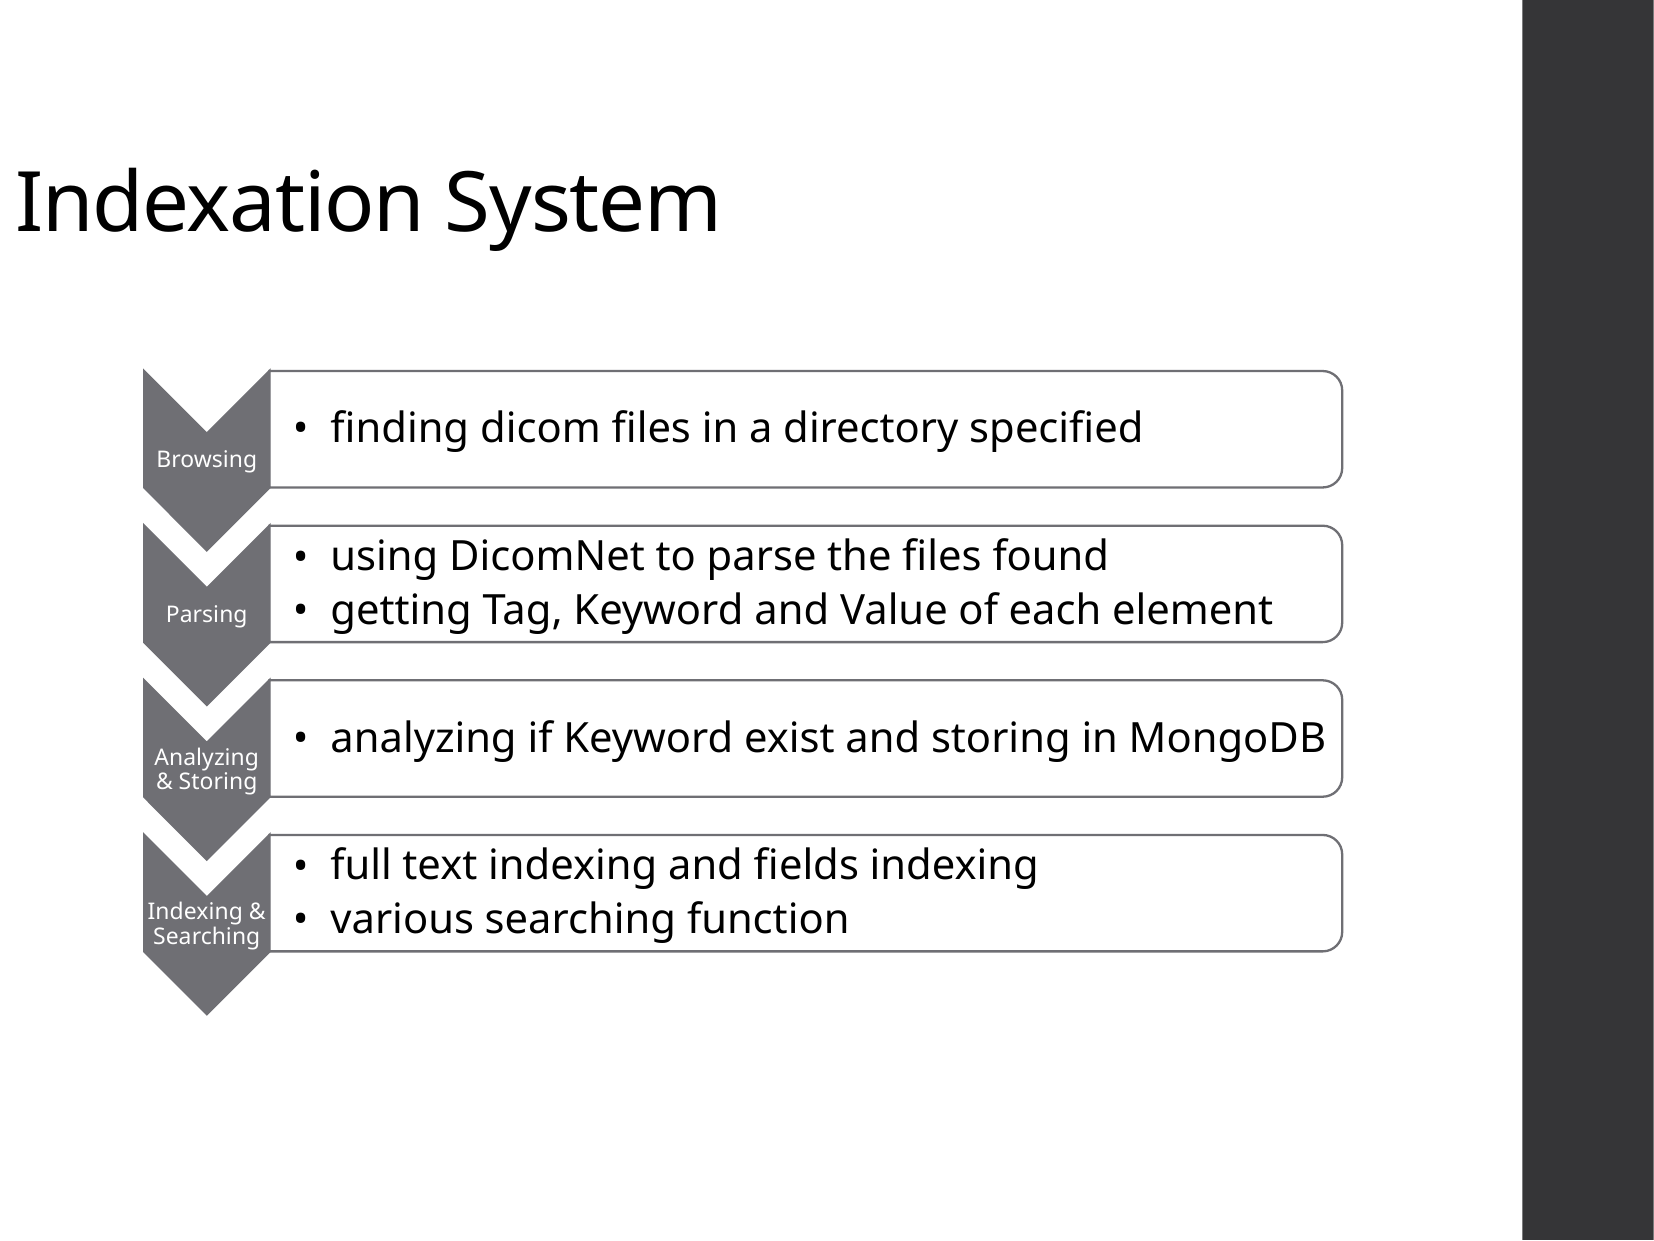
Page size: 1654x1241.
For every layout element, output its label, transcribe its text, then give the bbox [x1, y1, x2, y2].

text_box Indexing & Searching [144, 834, 269, 1015]
text_box analyzing if Keyword exist and storing in MongoDB [269, 680, 1343, 797]
text_box Parsing [144, 525, 269, 705]
text_box full text indexing and fields indexing various searching function [269, 834, 1343, 952]
title Indexation System [0, 141, 1489, 257]
text_box using DicomNet to parse the files found getting Tag, Keyword and Value of each element [269, 525, 1343, 643]
text_box Analyzing & Storing [144, 680, 270, 860]
text_box finding dicom files in a directory specified [269, 371, 1343, 488]
text_box Browsing [144, 371, 270, 551]
